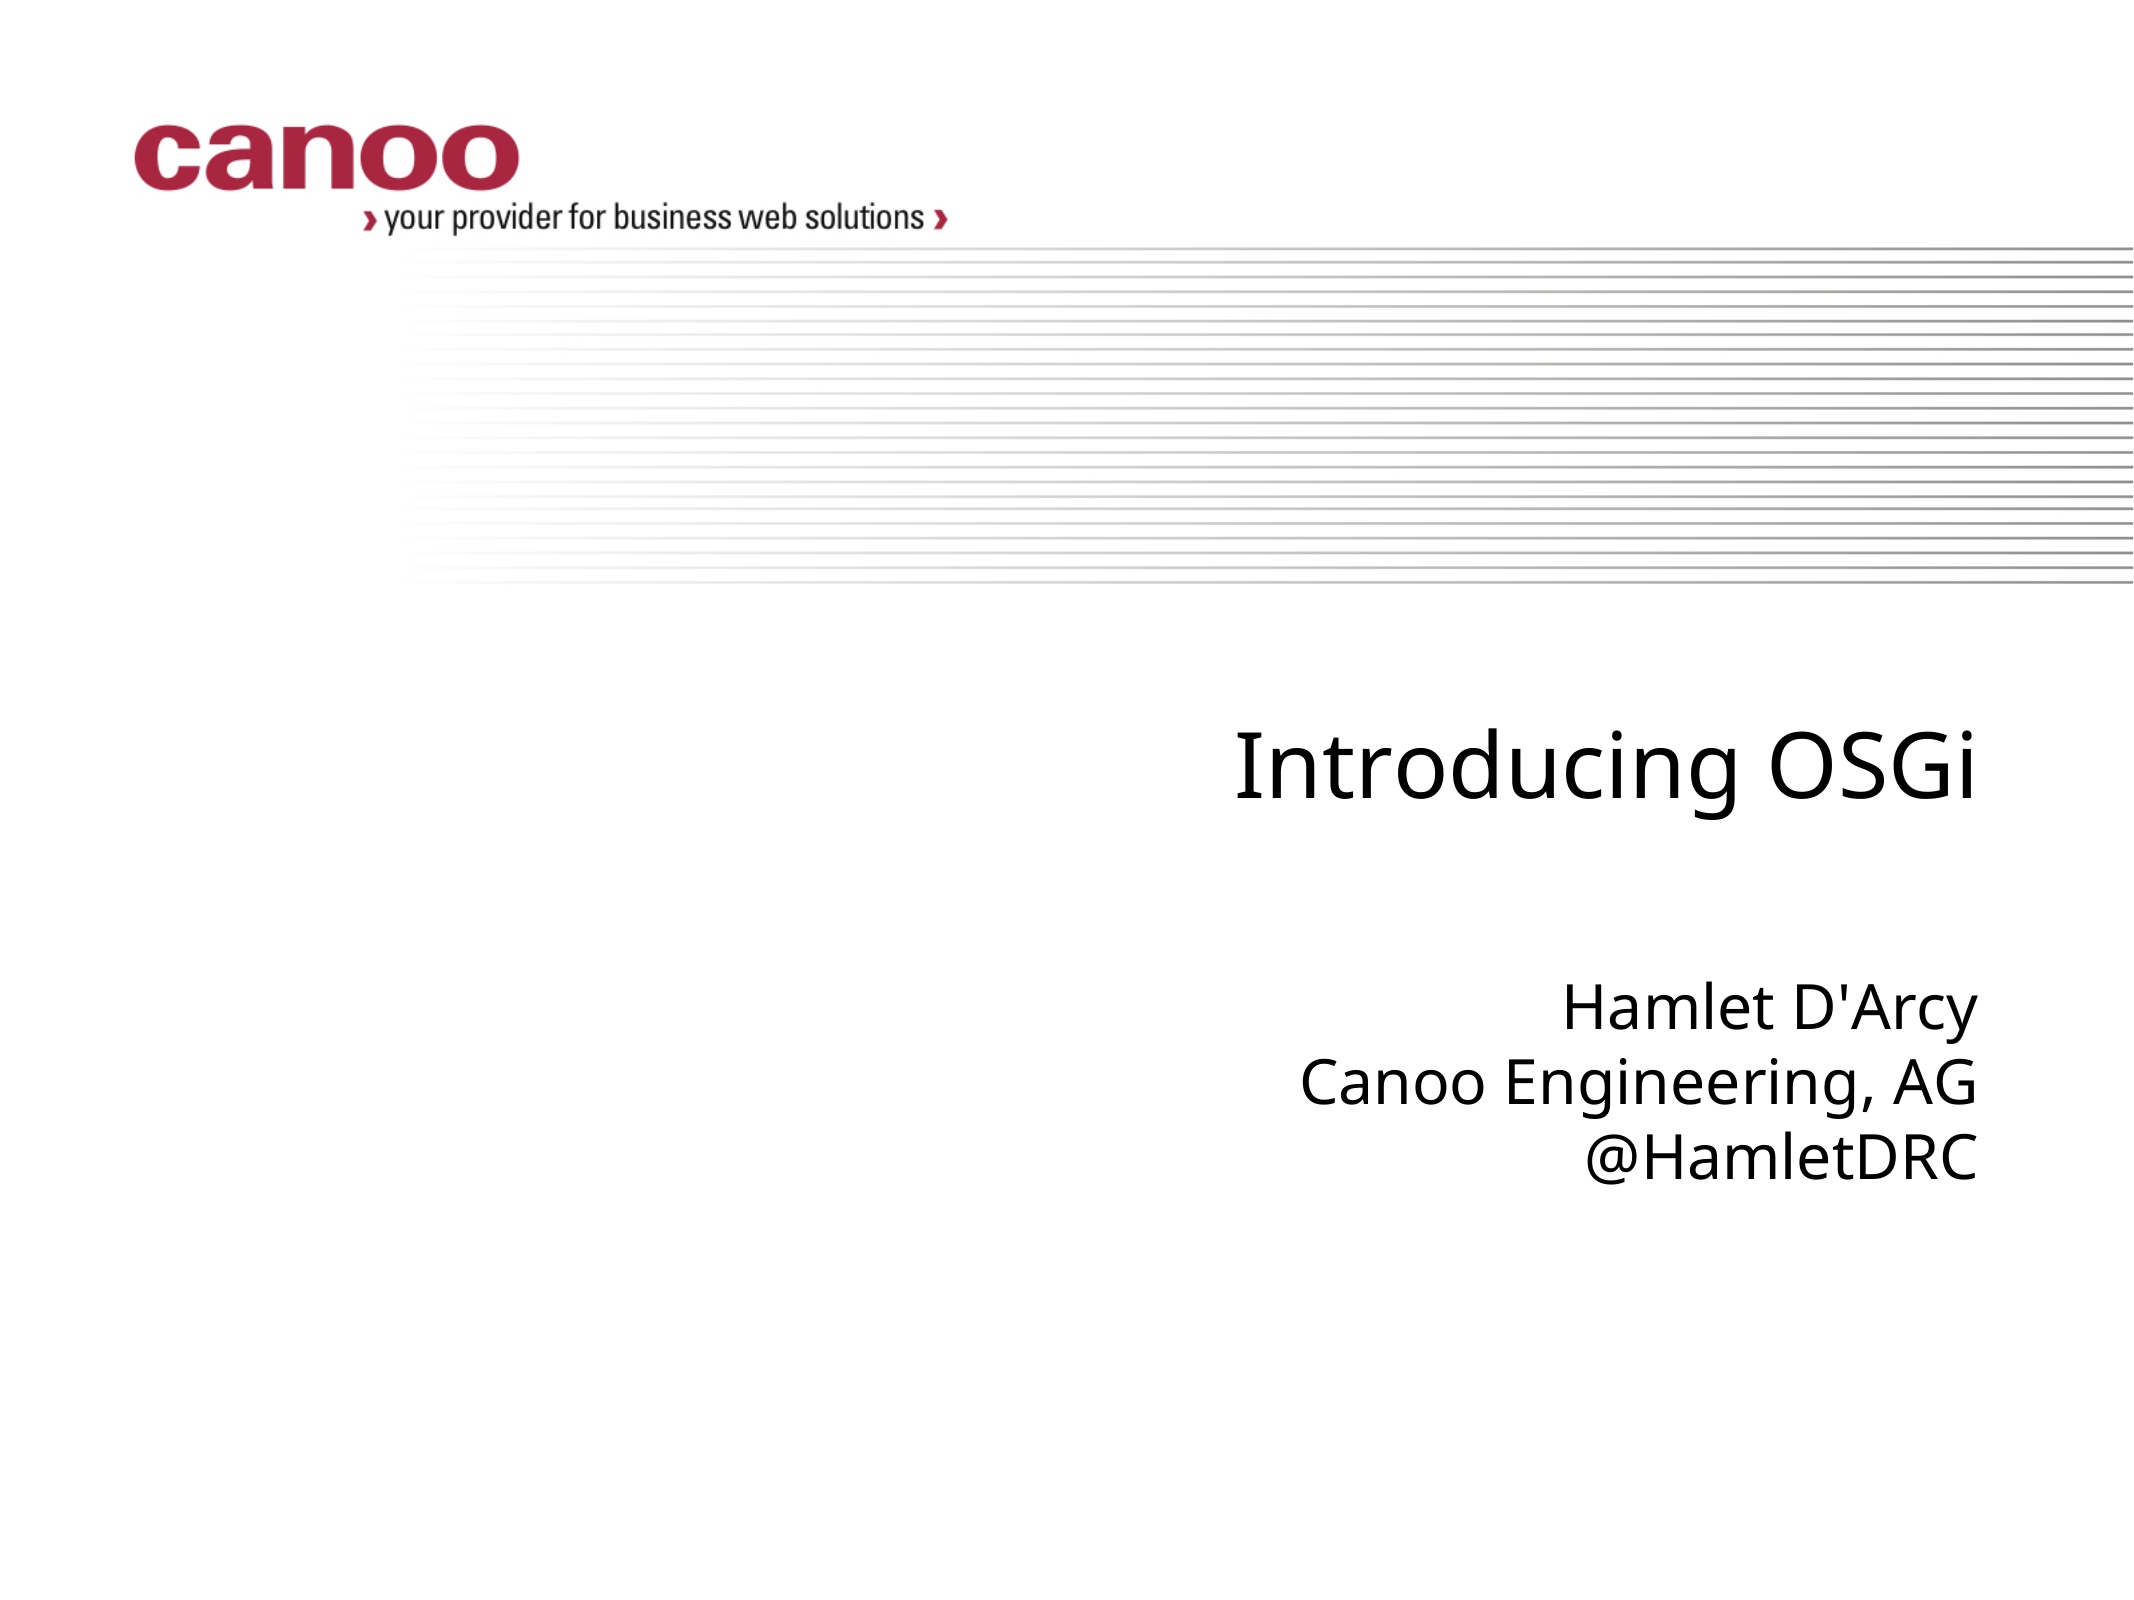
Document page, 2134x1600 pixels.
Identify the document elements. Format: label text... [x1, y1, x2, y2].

picture [0, 99, 2134, 675]
title Introducing OSGi Hamlet D'Arcy Canoo Engineering, AG @HamletDRC [173, 583, 1988, 1201]
